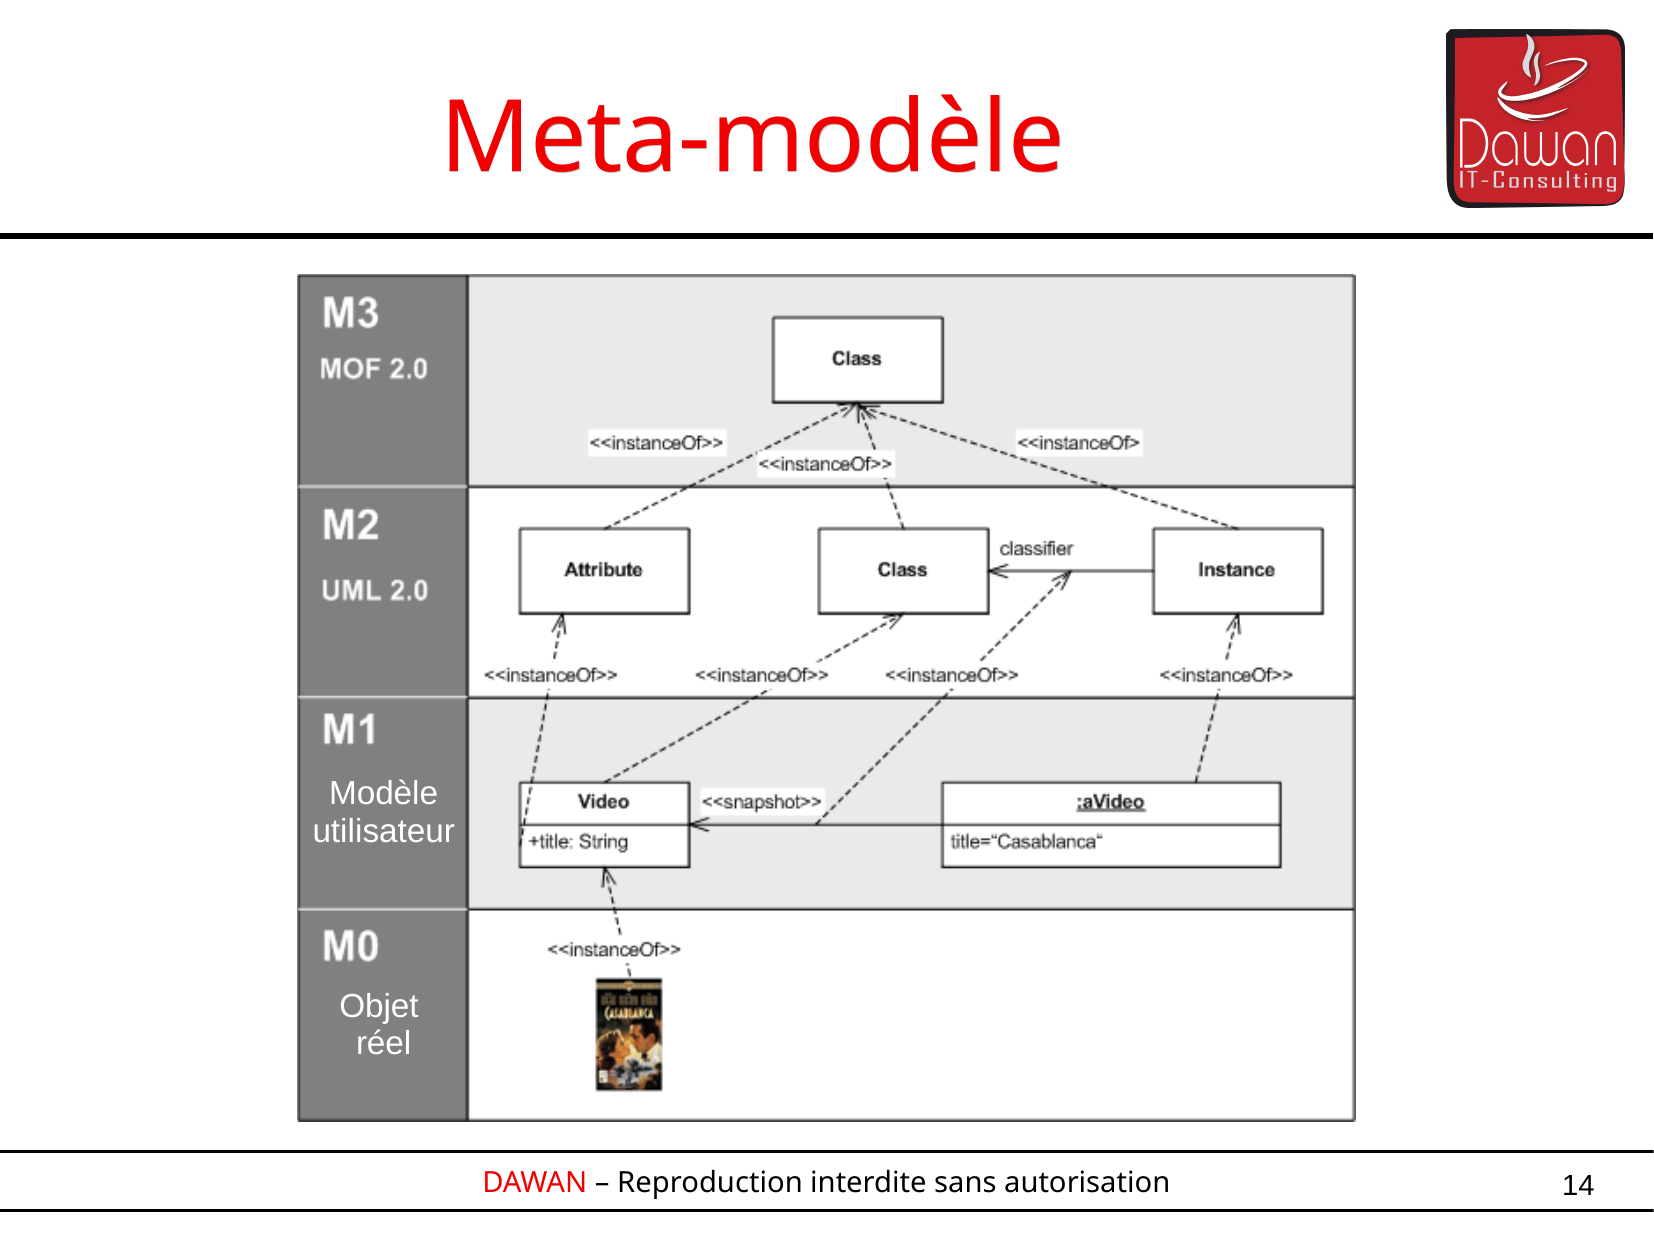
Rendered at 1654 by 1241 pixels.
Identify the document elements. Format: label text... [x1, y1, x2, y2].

picture [1447, 29, 1625, 208]
picture [297, 274, 1356, 1123]
text_box Modèle utilisateur [295, 767, 473, 886]
title Meta-modèle [59, 29, 1447, 237]
text_box Objet réel [295, 980, 473, 1099]
